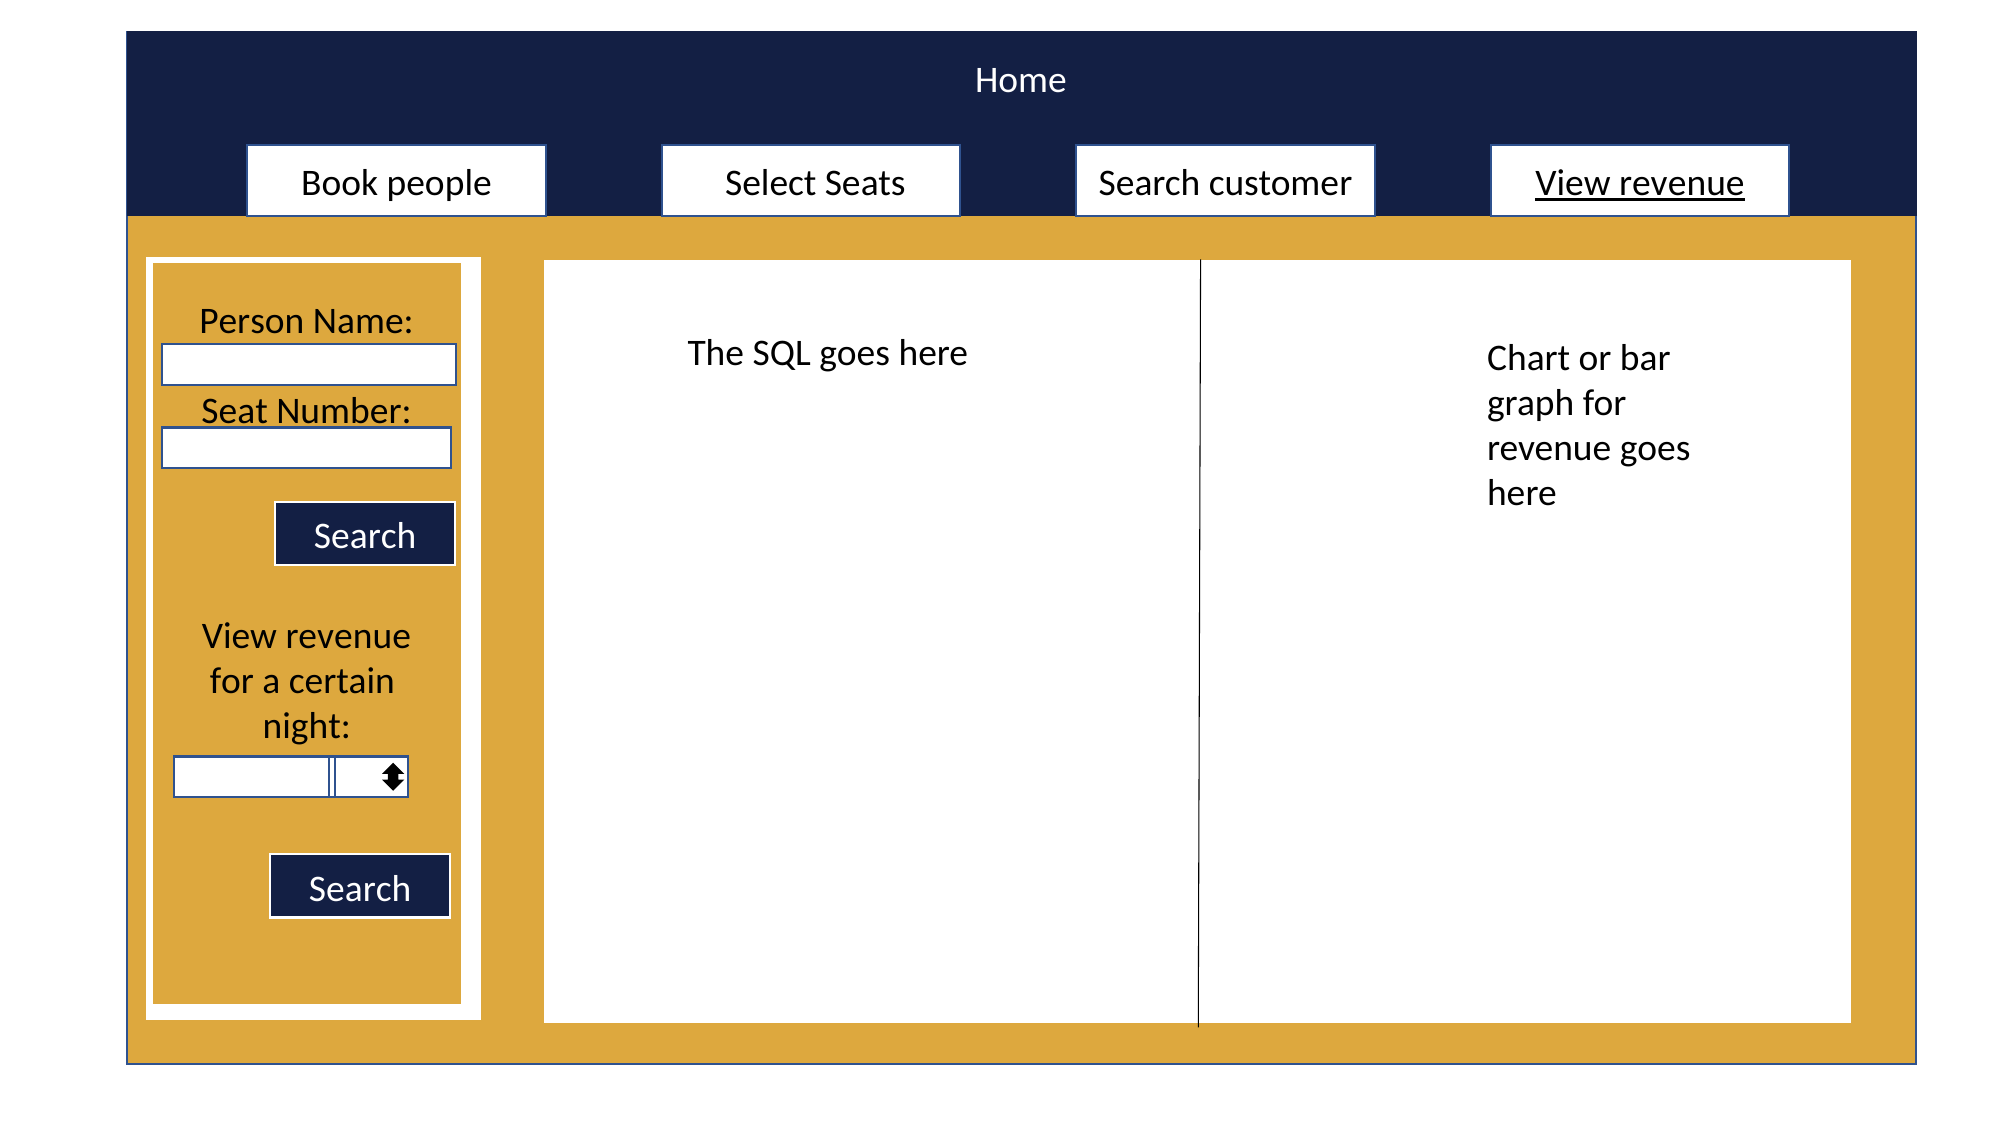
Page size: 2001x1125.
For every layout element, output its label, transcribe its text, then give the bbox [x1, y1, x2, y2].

text_box Search customer [1076, 145, 1375, 216]
picture [127, 31, 1917, 217]
text_box The SQL goes here [672, 320, 1023, 427]
text_box Search [270, 854, 450, 917]
text_box Chart or bar graph for revenue goes here [1472, 325, 1769, 523]
text_box Book people [247, 145, 546, 216]
text_box Select Seats [662, 145, 960, 216]
text_box [127, 217, 1916, 1064]
text_box View revenue [1491, 145, 1789, 216]
text_box Search [275, 502, 455, 565]
text_box Home [960, 47, 1084, 108]
text_box Person Name: Seat Number: View revenue for a certain night: [151, 262, 462, 1005]
